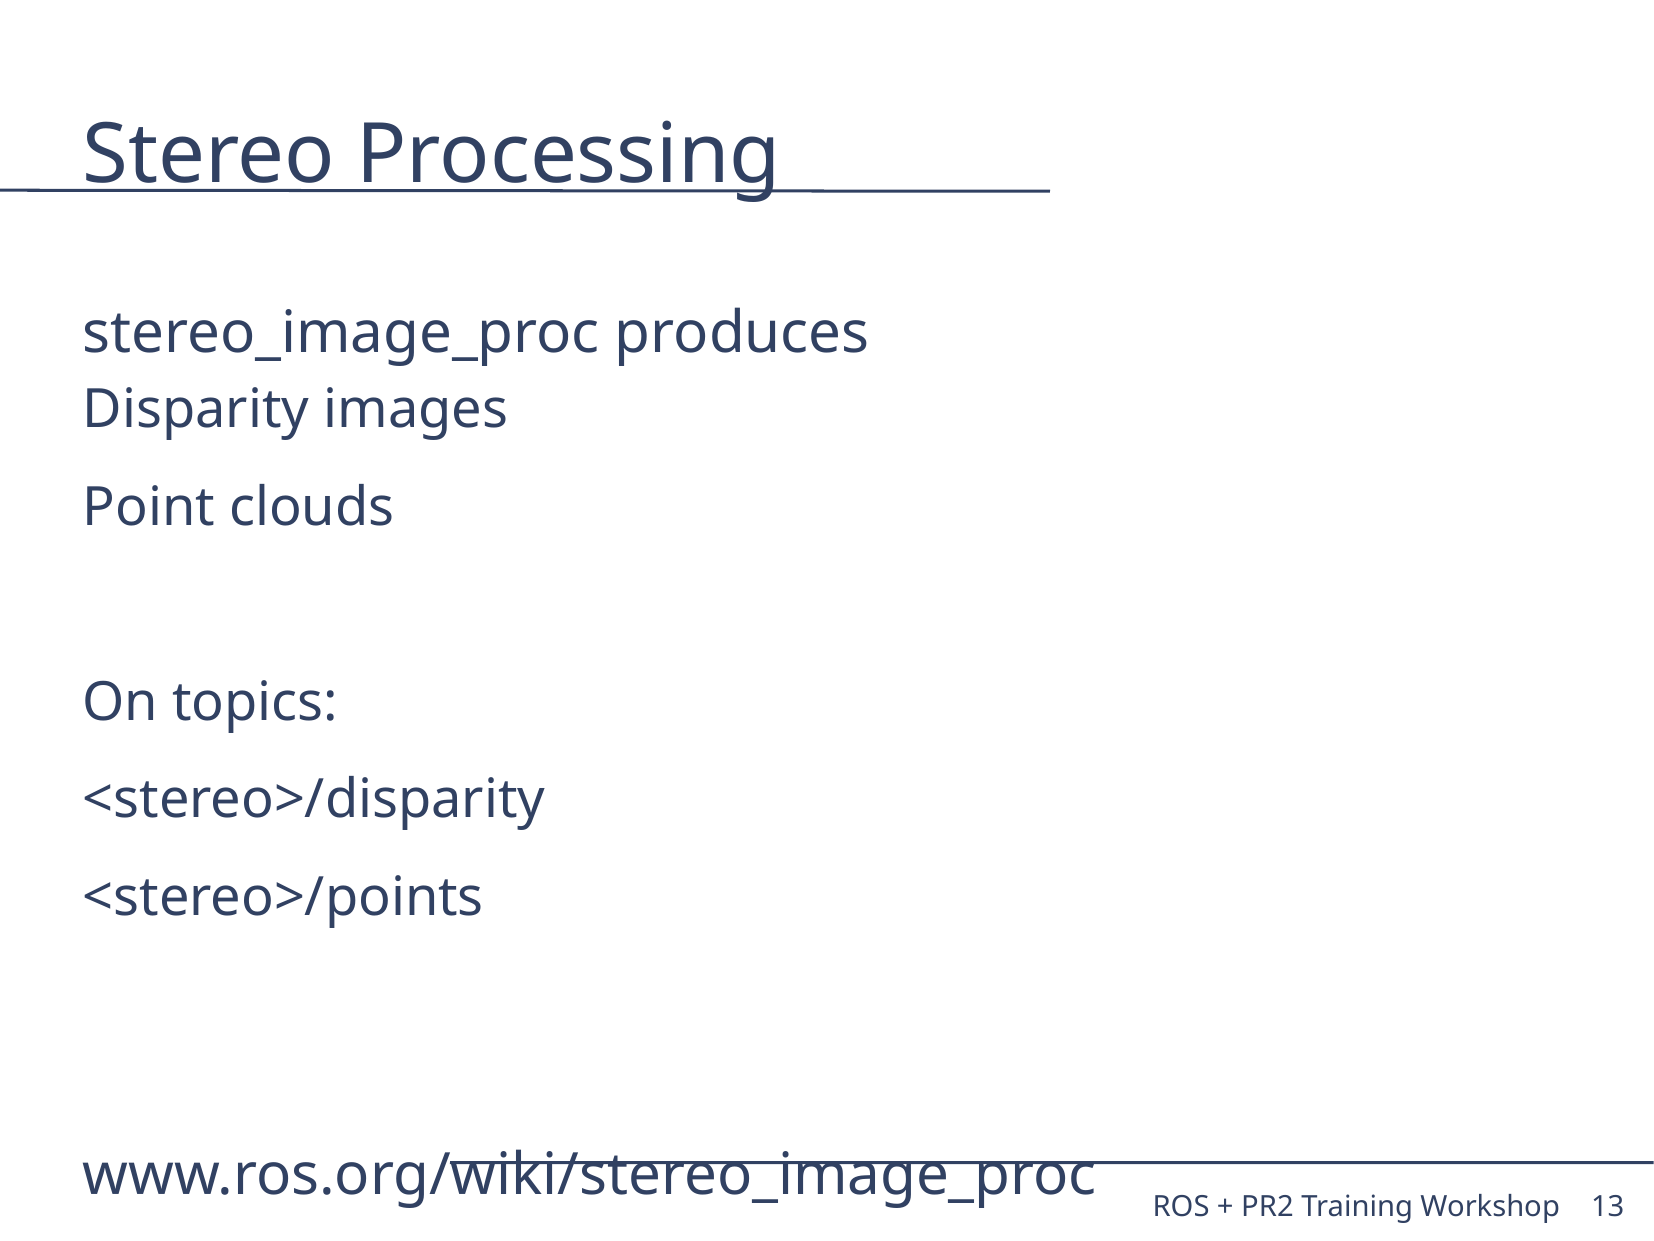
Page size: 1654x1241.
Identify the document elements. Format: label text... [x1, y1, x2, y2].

list stereo_image_proc produces Disparity images Point clouds On topics: <stereo>/disparity <stereo>/points www.ros.org/wiki/stereo_image_proc [82, 290, 1538, 1109]
title Stereo Processing [82, 75, 1571, 226]
